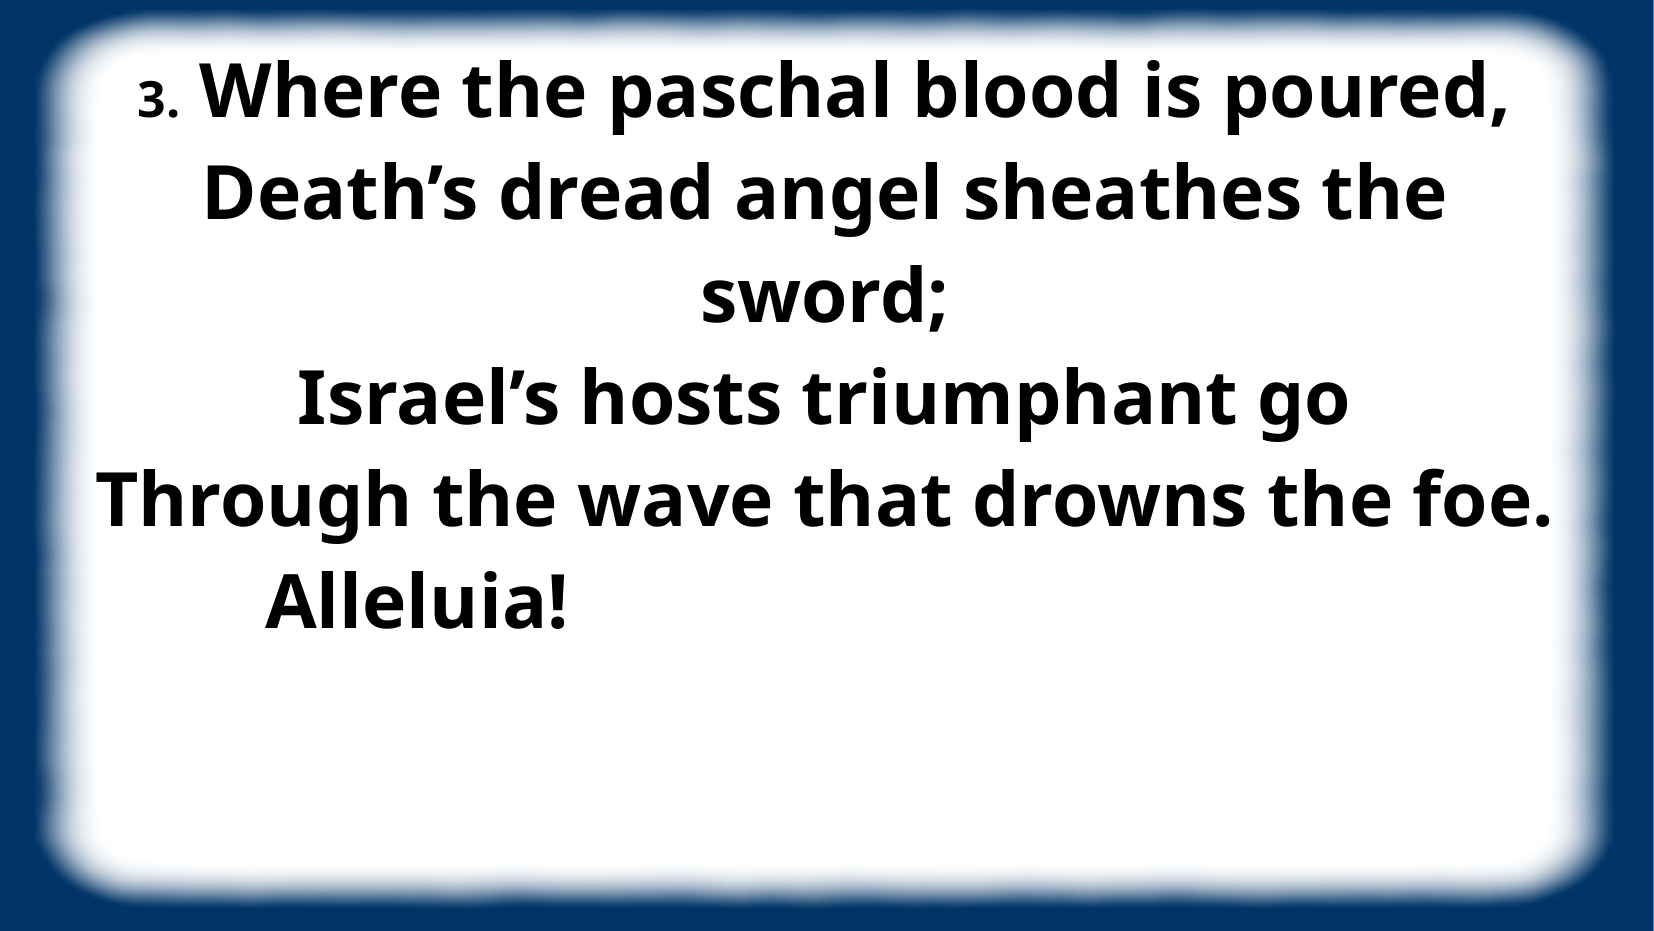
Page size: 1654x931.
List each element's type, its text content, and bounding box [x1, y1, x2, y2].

text_box 3. Where the paschal blood is poured, Death’s dread angel sheathes the sword; Israel’s hosts triumphant go Through the wave that drowns the foe. Alleluia! [75, 30, 1576, 544]
picture [0, 0, 1654, 931]
